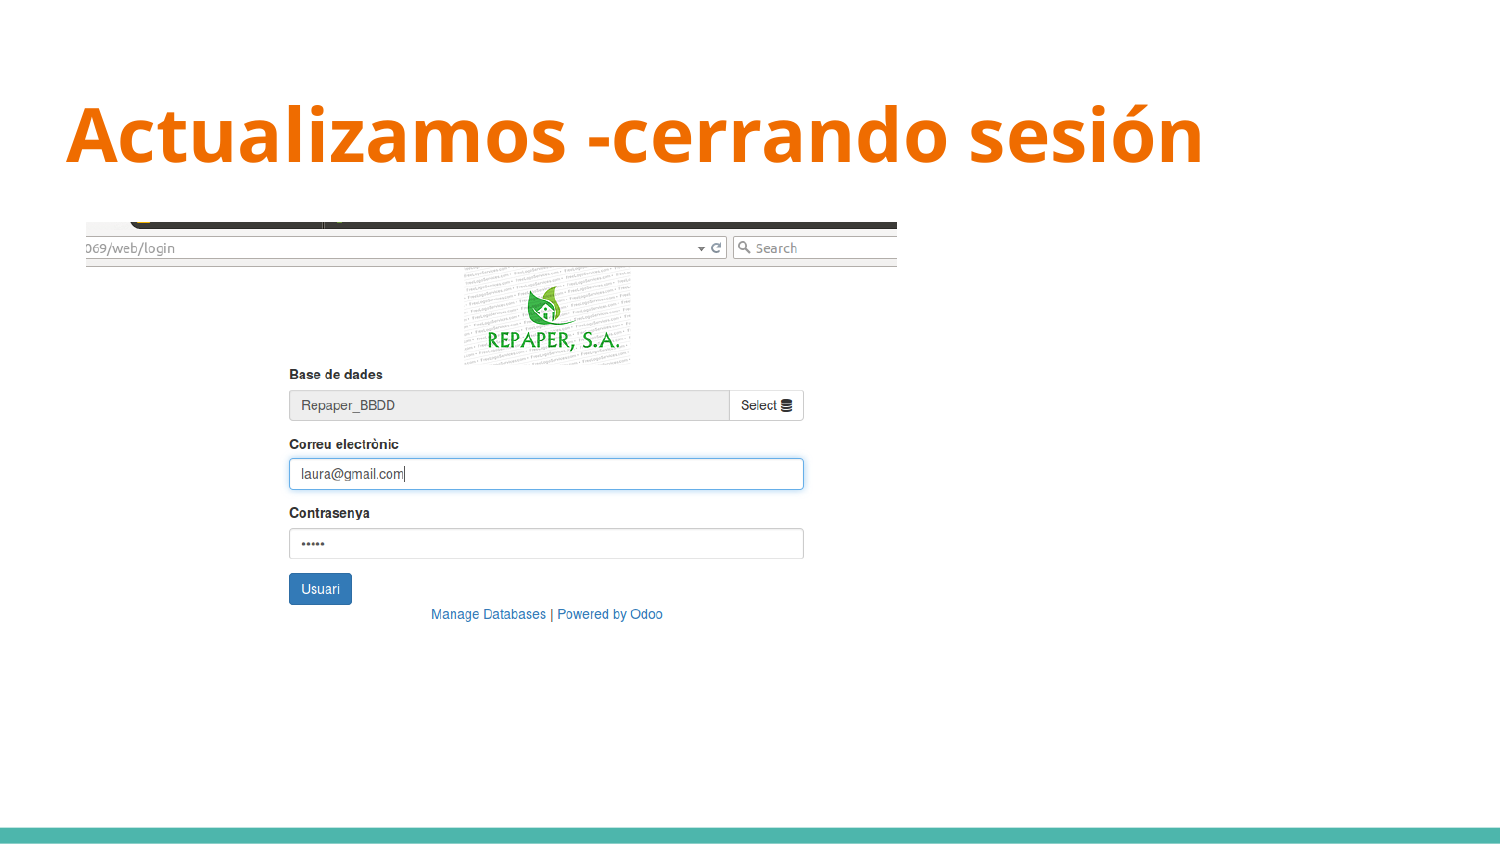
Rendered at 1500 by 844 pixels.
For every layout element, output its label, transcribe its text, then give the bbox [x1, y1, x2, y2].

title Actualizamos -cerrando sesión [51, 72, 1449, 189]
picture [86, 222, 897, 701]
